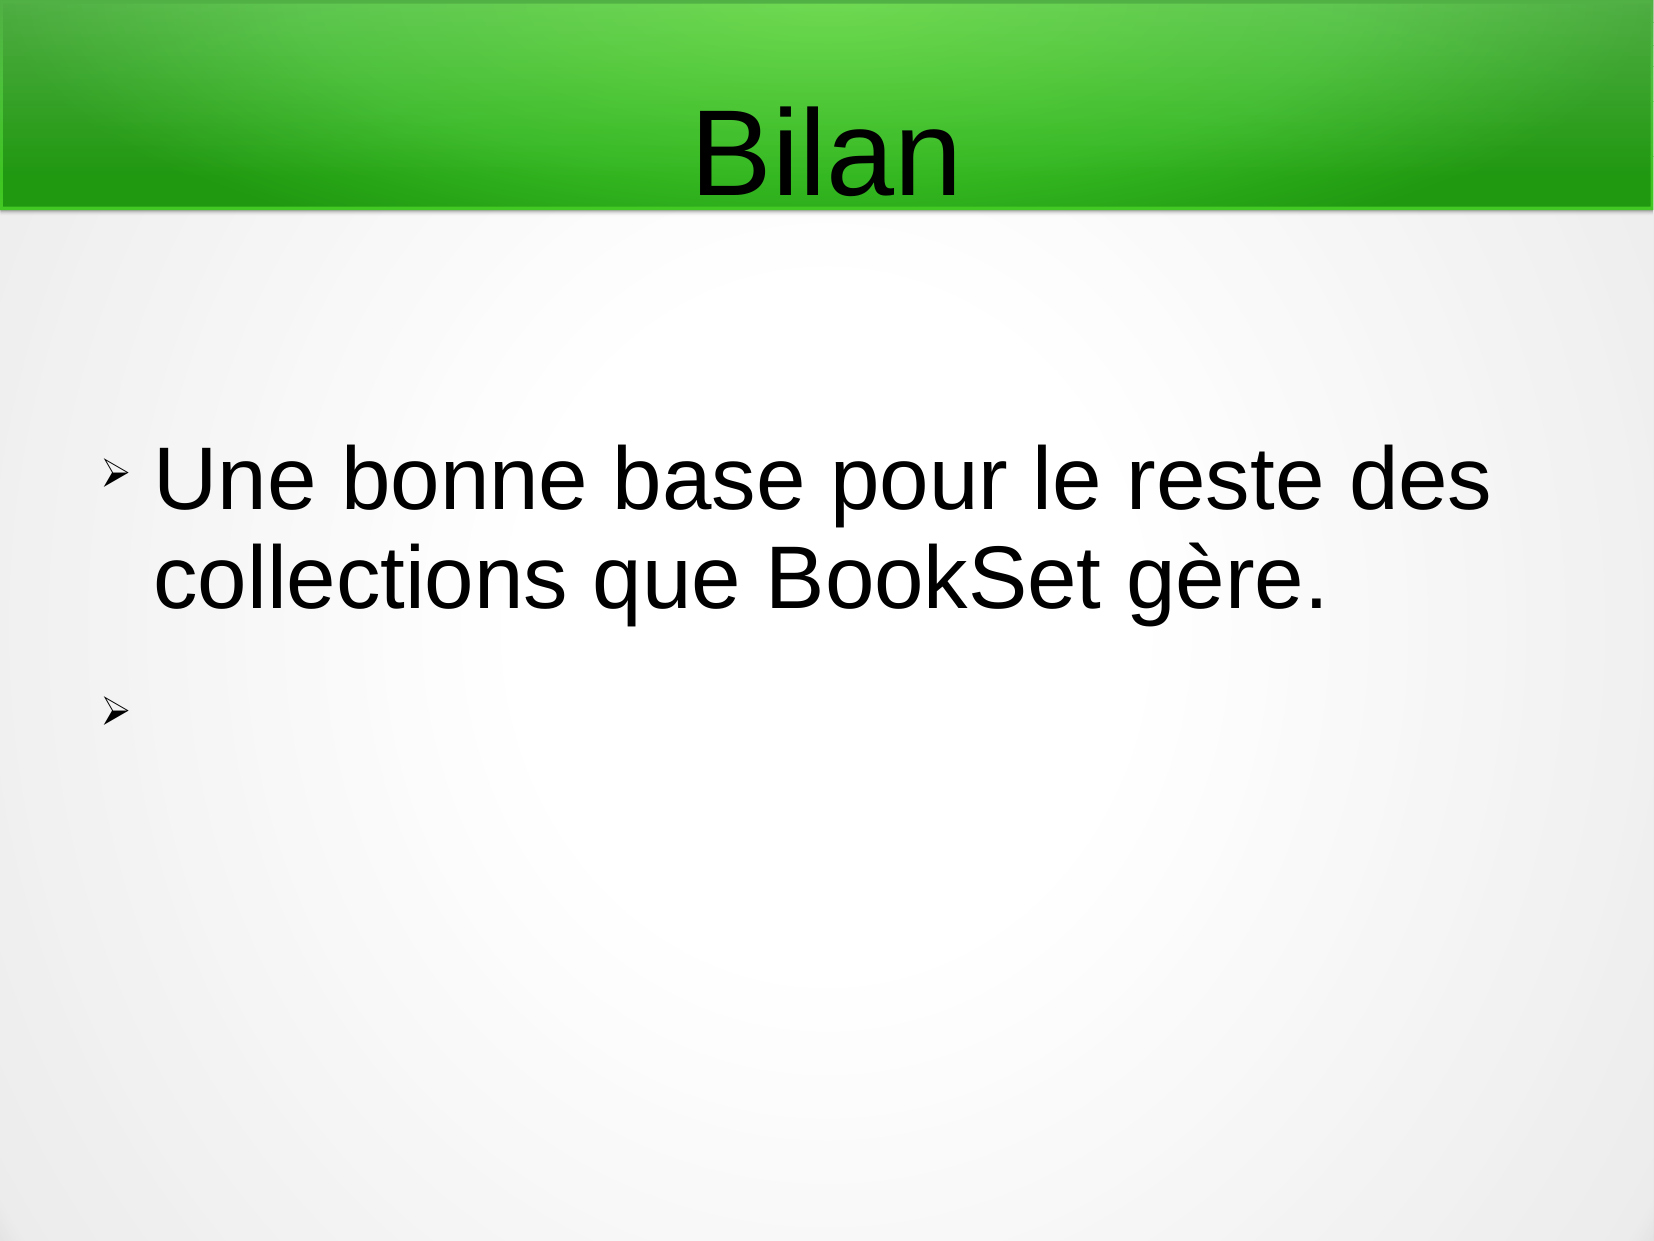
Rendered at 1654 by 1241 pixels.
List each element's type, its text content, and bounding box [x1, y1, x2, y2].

title Bilan [82, 49, 1571, 257]
list Une bonne base pour le reste des collections que BookSet gère. [82, 290, 1571, 1010]
